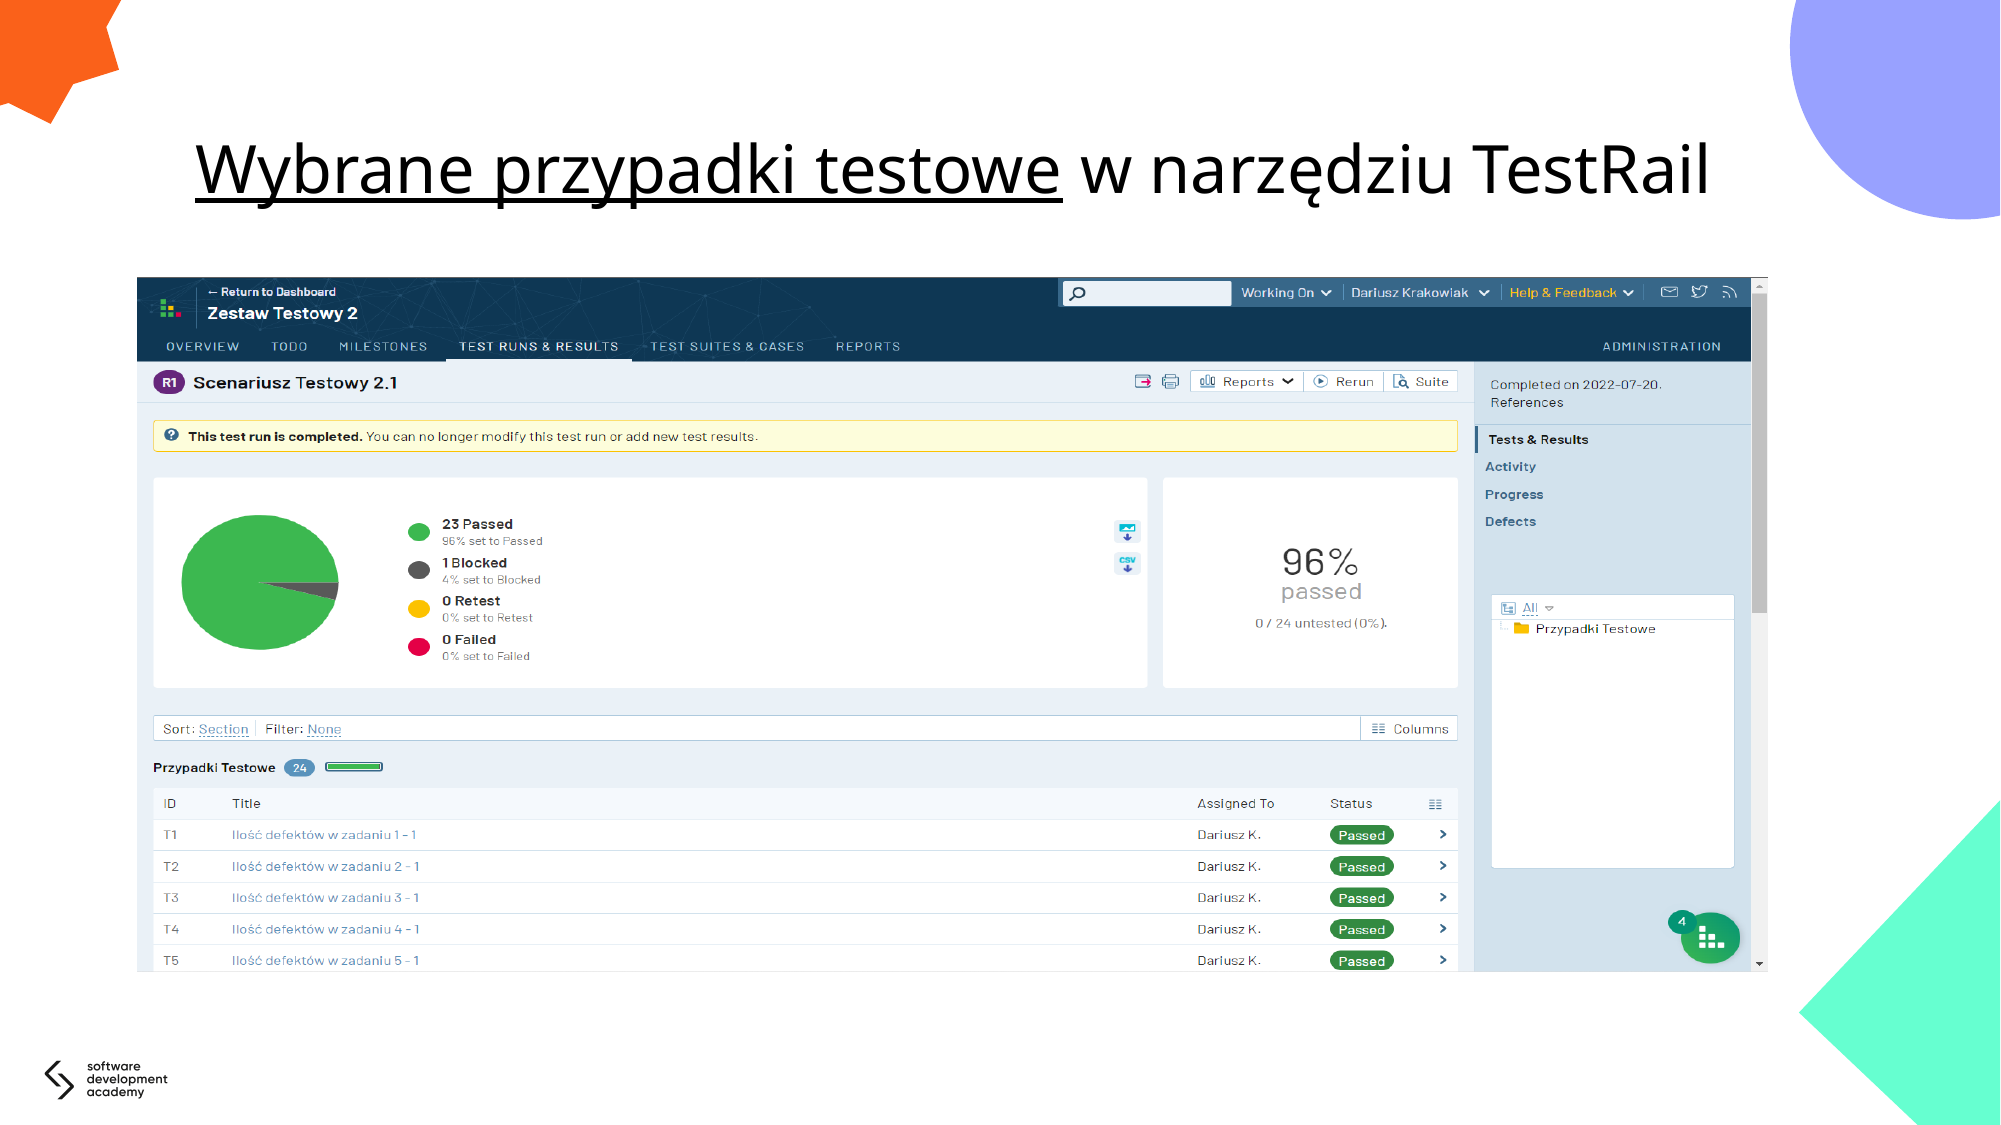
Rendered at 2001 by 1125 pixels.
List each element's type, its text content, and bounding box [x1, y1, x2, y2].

picture [19, 1035, 193, 1125]
title Wybrane przypadki testowe w narzędziu TestRail [137, 59, 1771, 278]
picture [137, 277, 1768, 972]
